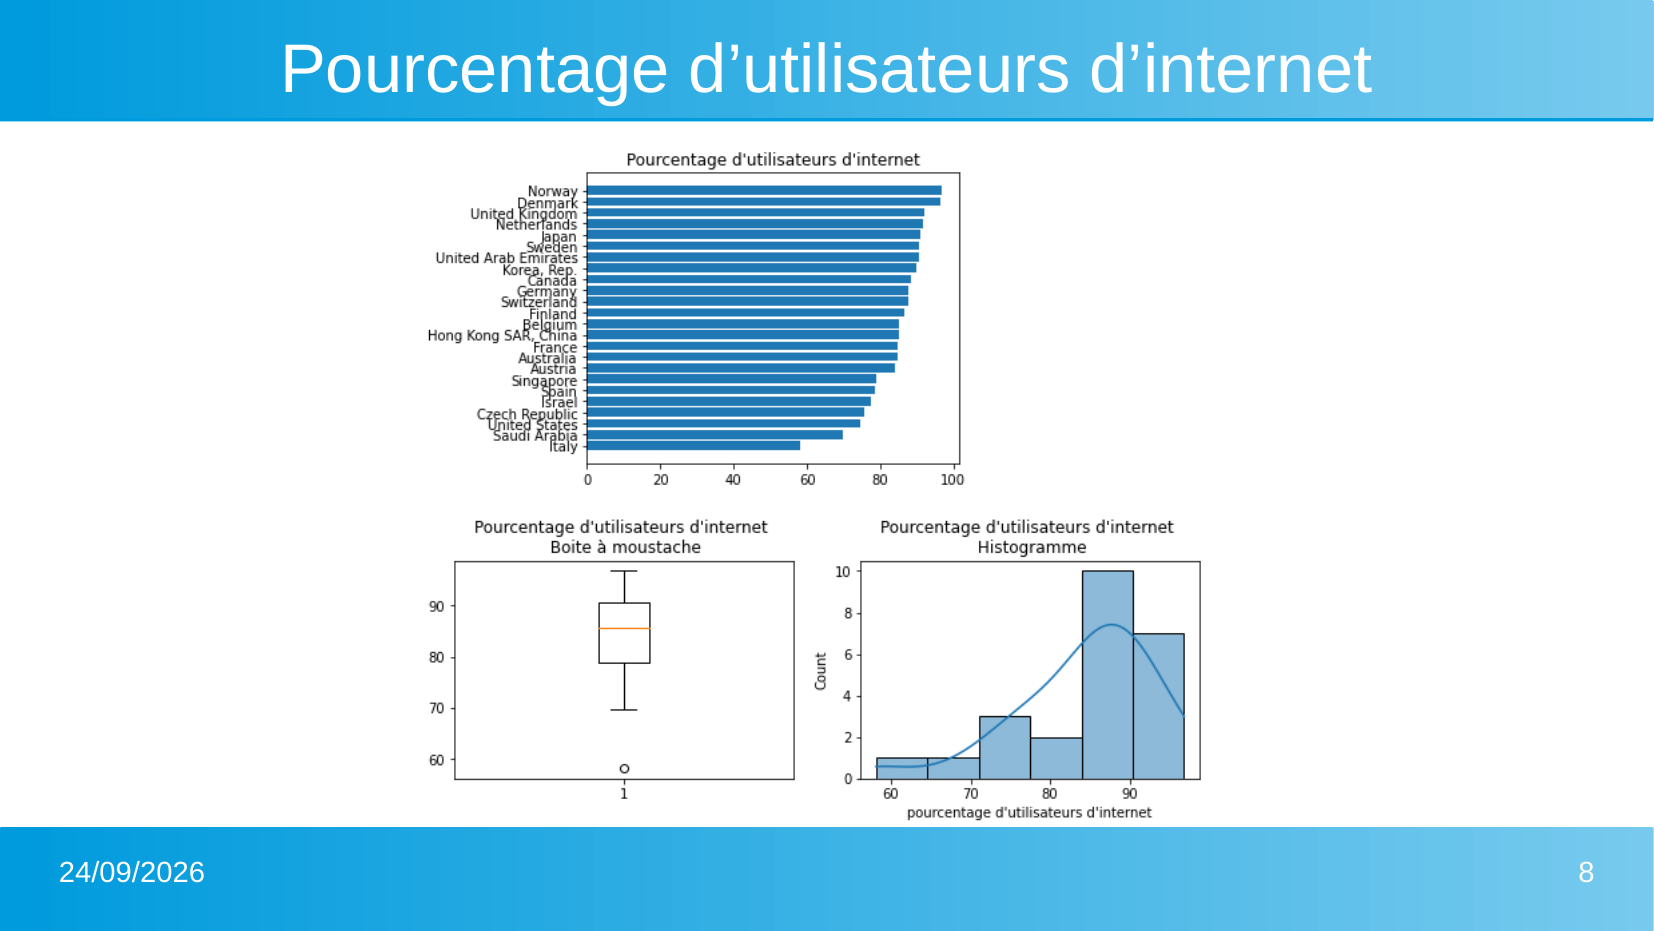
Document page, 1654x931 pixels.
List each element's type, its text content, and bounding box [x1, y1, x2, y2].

title Pourcentage d’utilisateurs d’internet [59, 29, 1595, 108]
picture [413, 147, 1213, 827]
